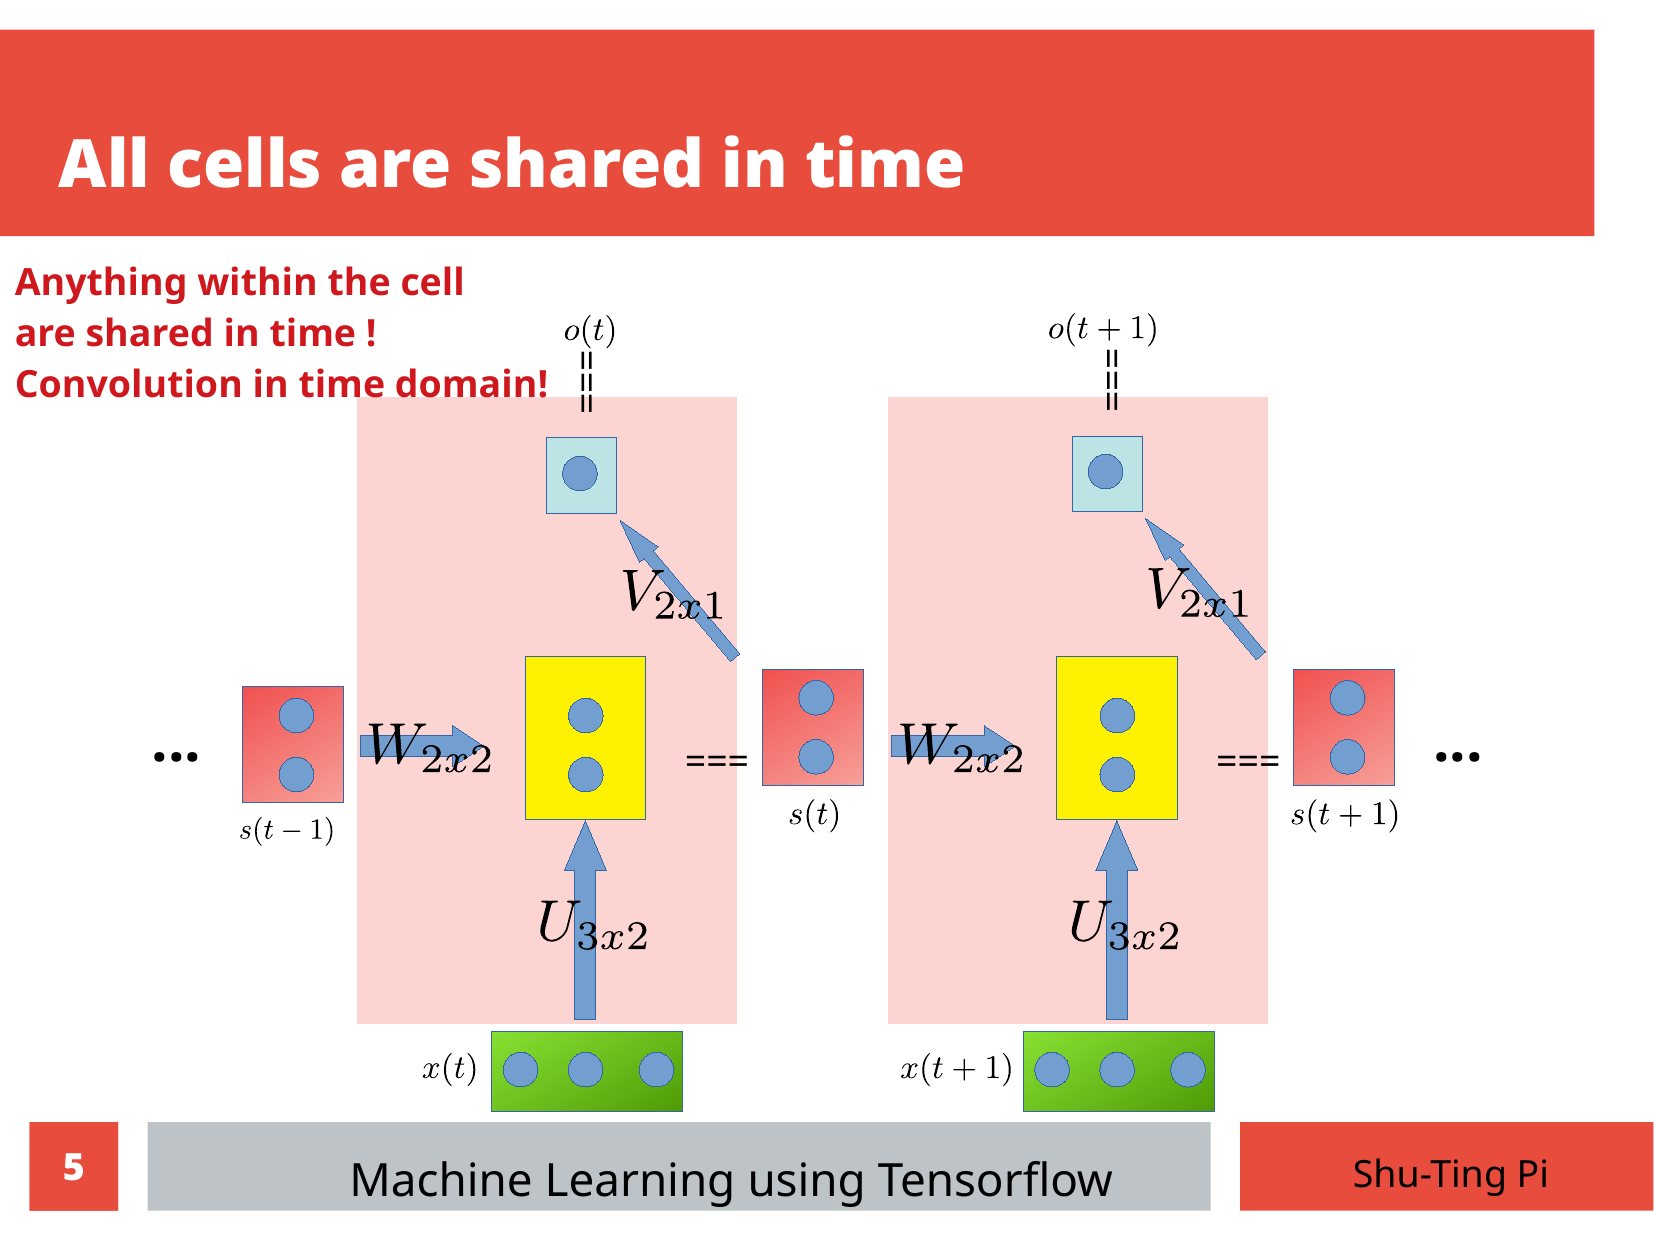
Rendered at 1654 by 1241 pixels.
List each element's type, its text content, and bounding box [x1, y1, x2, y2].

text_box [787, 799, 842, 833]
text_box [762, 669, 864, 786]
title All cells are shared in time [59, 59, 1595, 207]
text_box [1047, 313, 1160, 347]
text_box === [552, 343, 615, 430]
text_box Shu-Ting Pi [1338, 1140, 1573, 1203]
text_box [356, 396, 740, 1025]
text_box [421, 1052, 479, 1087]
text_box [1293, 669, 1395, 786]
text_box [1289, 799, 1401, 833]
text_box [900, 1053, 1015, 1087]
text_box Machine Learning using Tensorflow [334, 1139, 1220, 1241]
text_box ... [1418, 691, 1583, 799]
text_box [1023, 1031, 1215, 1112]
text_box Anything within the cell are shared in time ! Convolution in time domain! [0, 248, 502, 406]
text_box === [1078, 347, 1141, 428]
text_box === [669, 727, 756, 790]
text_box [887, 396, 1269, 1025]
text_box [242, 686, 344, 803]
text_box [238, 816, 336, 846]
text_box [563, 315, 618, 349]
text_box ... [137, 691, 302, 799]
text_box === [1201, 727, 1288, 790]
text_box [491, 1031, 683, 1112]
